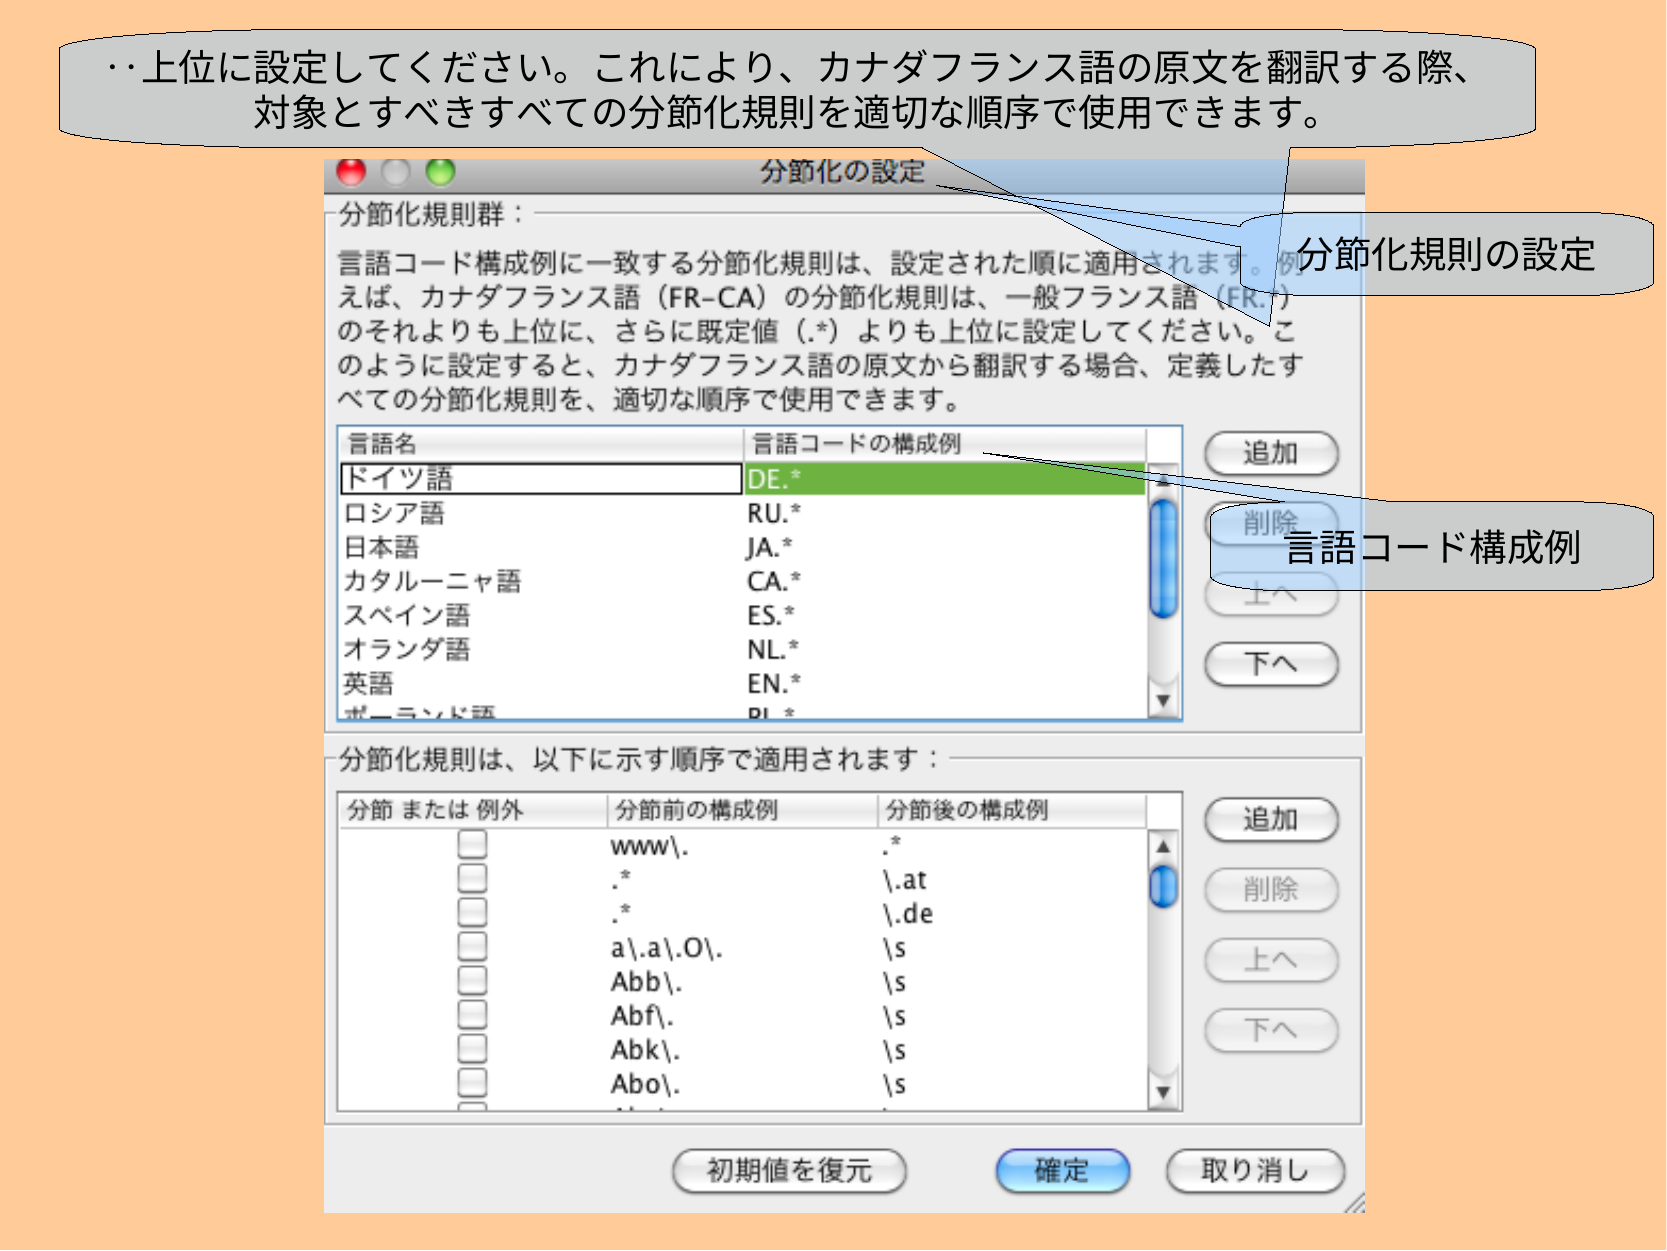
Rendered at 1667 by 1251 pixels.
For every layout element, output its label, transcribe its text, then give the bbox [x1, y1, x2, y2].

picture [324, 159, 1365, 1213]
text_box 言語コード構成例 [983, 452, 1654, 591]
text_box 分節化規則の設定 [936, 185, 1654, 296]
text_box ‥上位に設定してください。これにより、カナダフランス語の原文を翻訳する際、 対象とすべきすべての分節化規則を適切な順序で使用できます。 [59, 29, 1536, 226]
text_box ‥上位に設定してください。これにより、カナダフランス語の原文を翻訳する際、 対象とすべきすべての分節化規則を適切な順序で使用できます。 [1035, 206, 1274, 327]
picture [1283, 159, 1365, 213]
